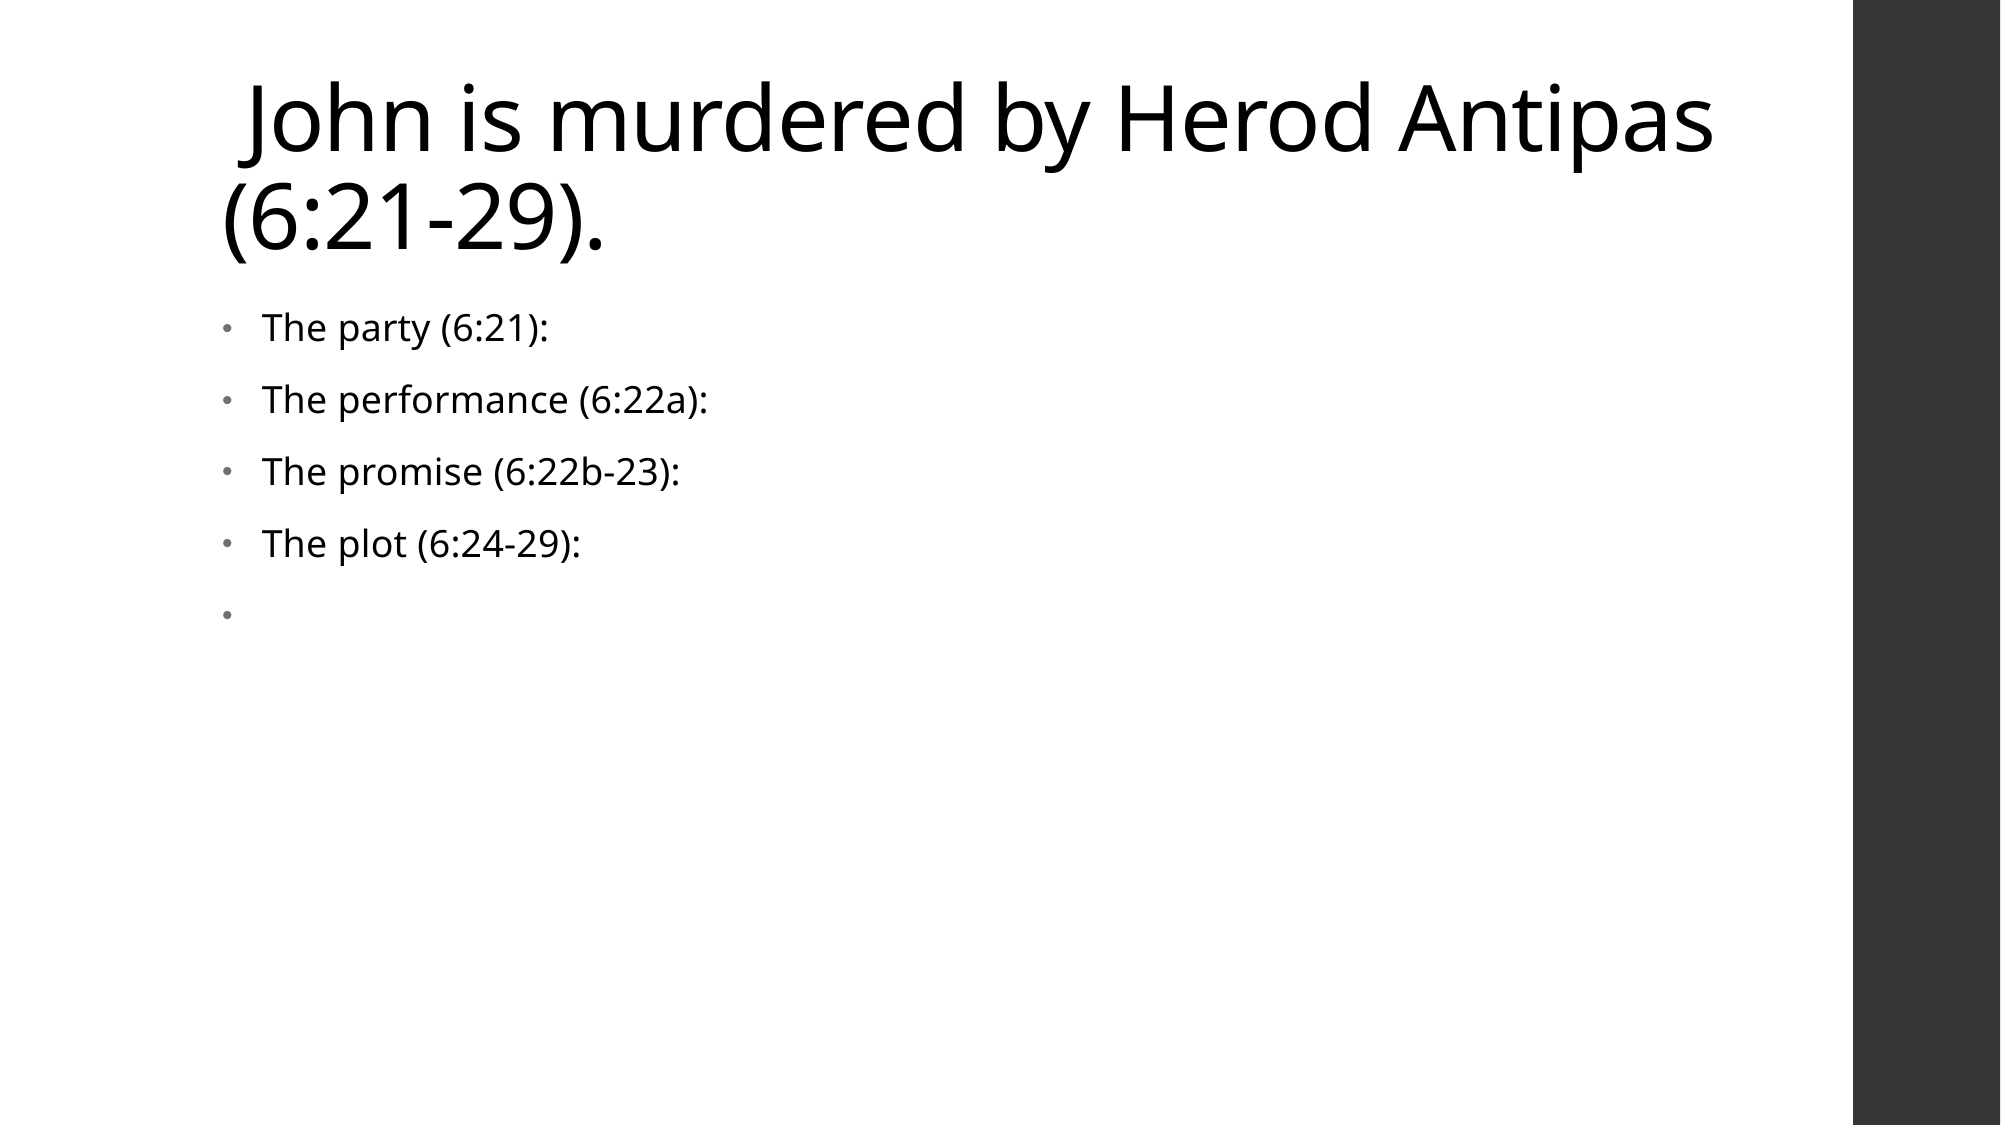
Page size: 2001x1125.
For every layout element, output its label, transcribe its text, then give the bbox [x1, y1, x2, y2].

title John is murdered by Herod Antipas (6:21-29). [206, 60, 1797, 278]
list The party (6:21): The performance (6:22a): The promise (6:22b-23): The plot (6:24-29): [206, 299, 1617, 1014]
